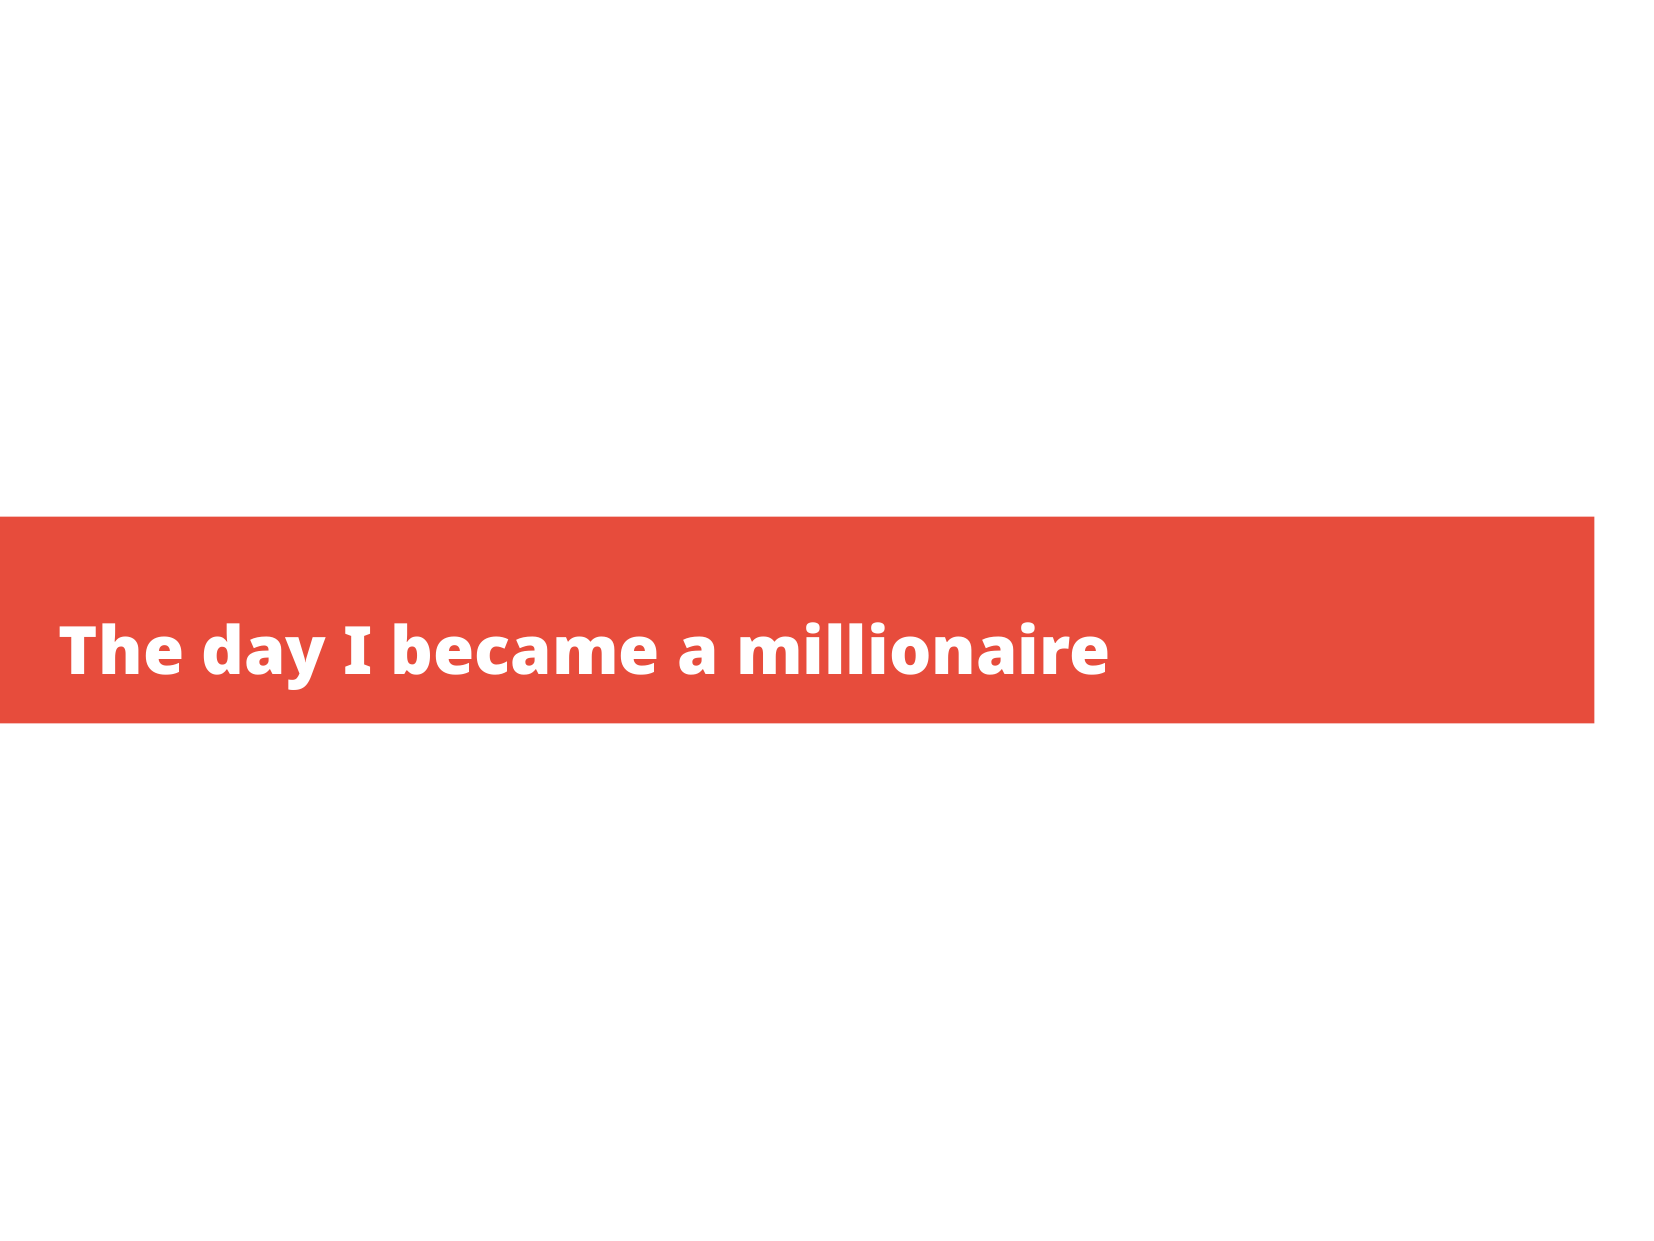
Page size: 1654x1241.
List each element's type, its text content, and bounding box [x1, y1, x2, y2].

title The day I became a millionaire [59, 546, 1595, 694]
